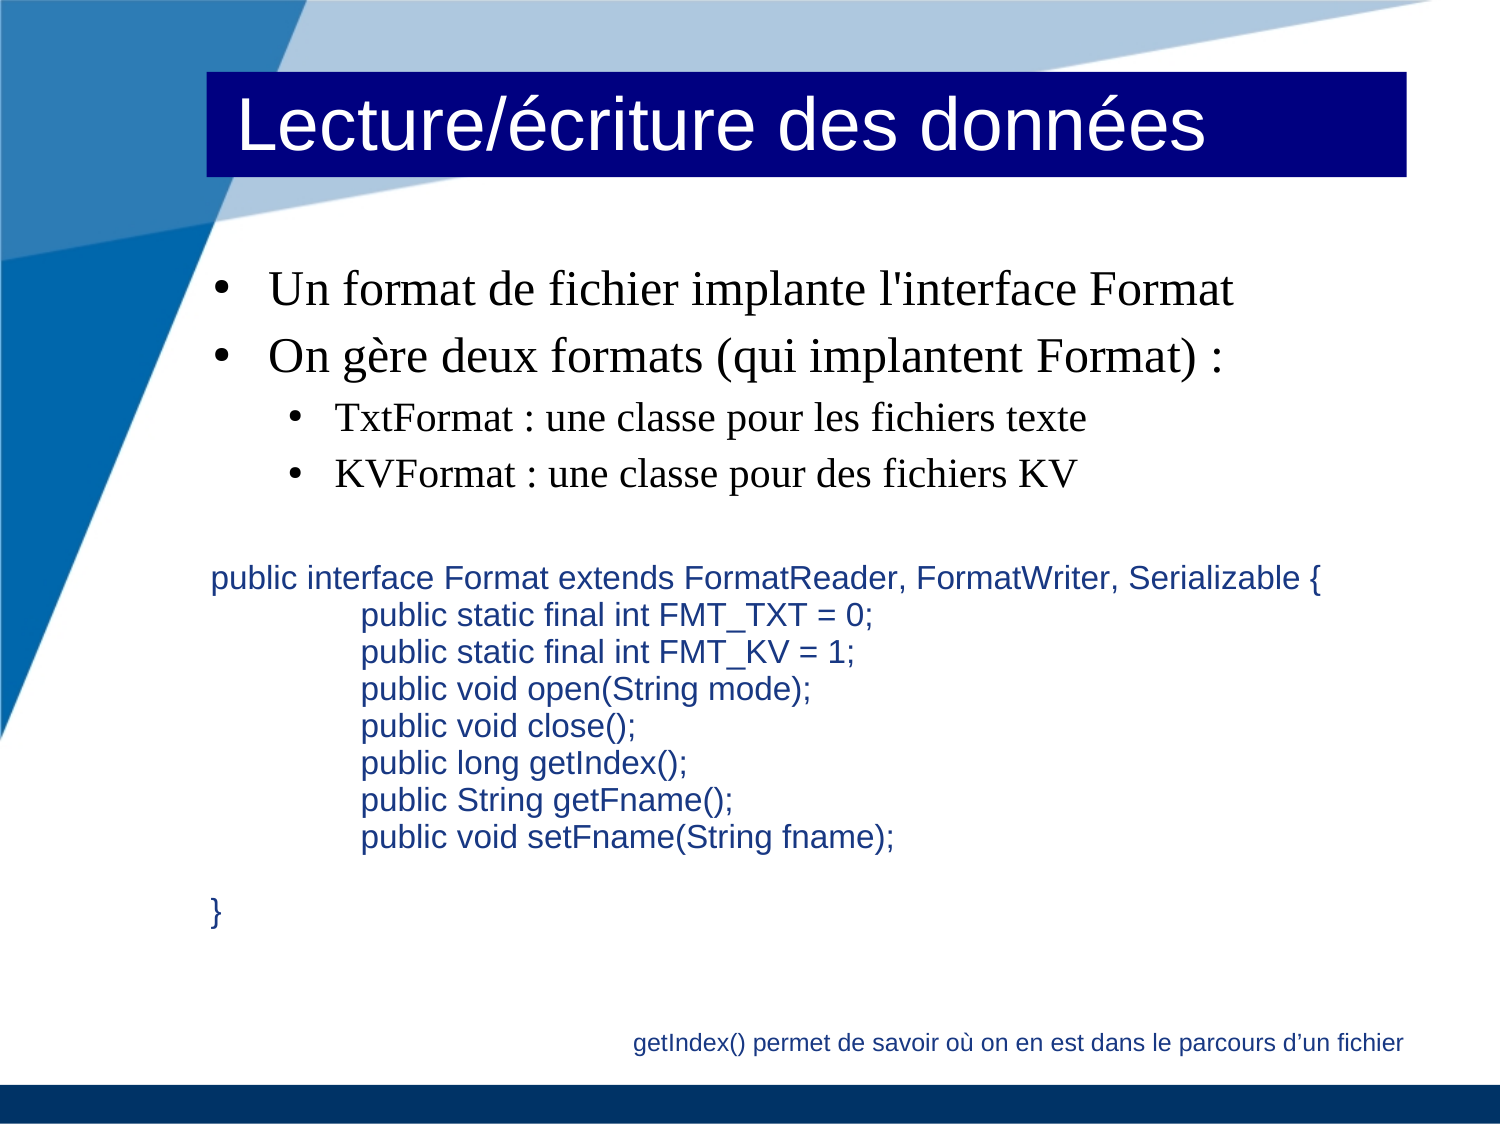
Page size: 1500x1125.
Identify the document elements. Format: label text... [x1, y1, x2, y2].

text_box public interface Format extends FormatReader, FormatWriter, Serializable { public static final int FMT_TXT = 0; public static final int FMT_KV = 1; public void open(String mode); public void close(); public long getIndex(); public String getFname(); public void setFname(String fname); } [195, 551, 1345, 1065]
list Un format de fichier implante l'interface Format On gère deux formats (qui implantent Format) : TxtFormat : une classe pour les fichiers texte KVFormat : une classe pour des fichiers KV [212, 260, 1388, 722]
title Lecture/écriture des données [206, 71, 1407, 178]
text_box getIndex() permet de savoir où on en est dans le parcours d’un fichier [618, 1021, 1421, 1065]
picture [0, 0, 1500, 842]
